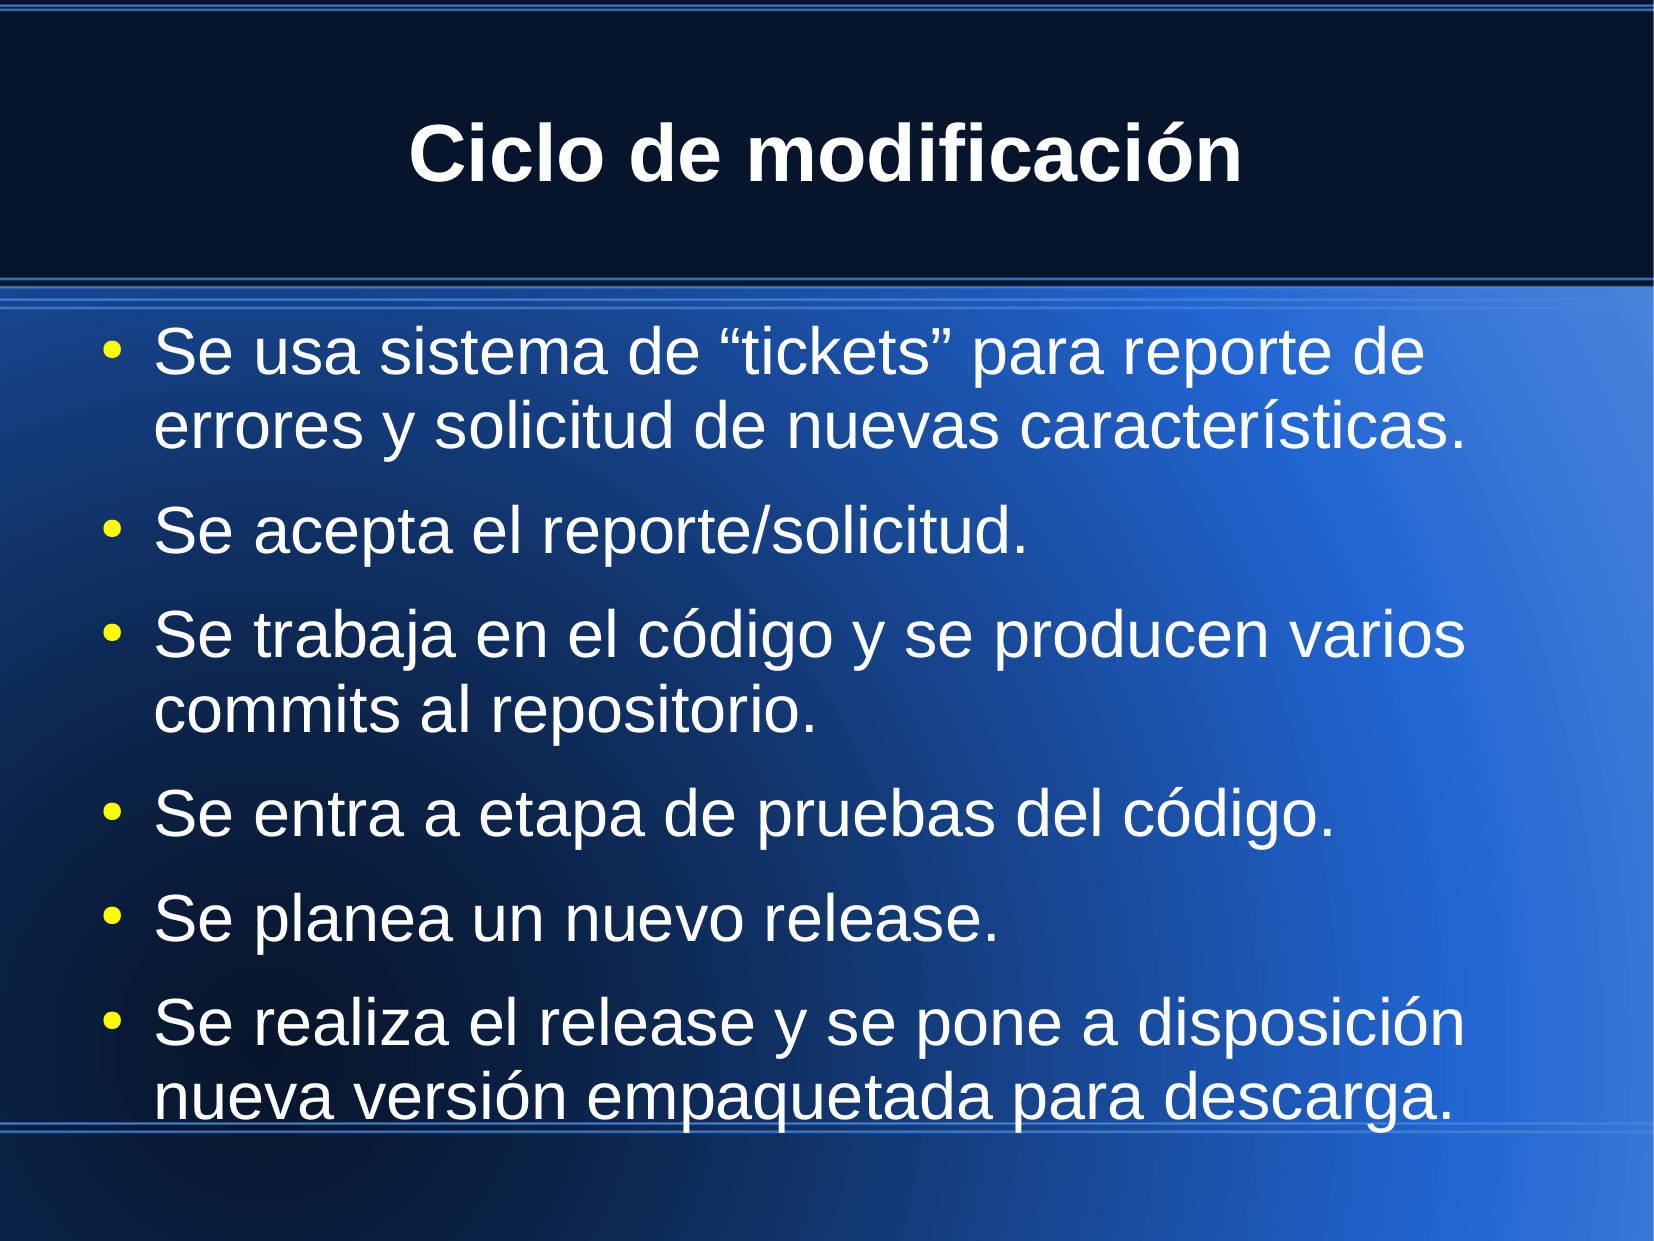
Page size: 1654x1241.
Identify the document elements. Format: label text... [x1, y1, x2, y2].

picture [0, 0, 1654, 1241]
list Se usa sistema de “tickets” para reporte de errores y solicitud de nuevas características. Se acepta el reporte/solicitud. Se trabaja en el código y se producen varios commits al repositorio. Se entra a etapa de pruebas del código. Se planea un nuevo release. Se realiza el release y se pone a disposición nueva versión empaquetada para descarga. [82, 313, 1571, 1135]
title Ciclo de modificación [82, 49, 1571, 257]
